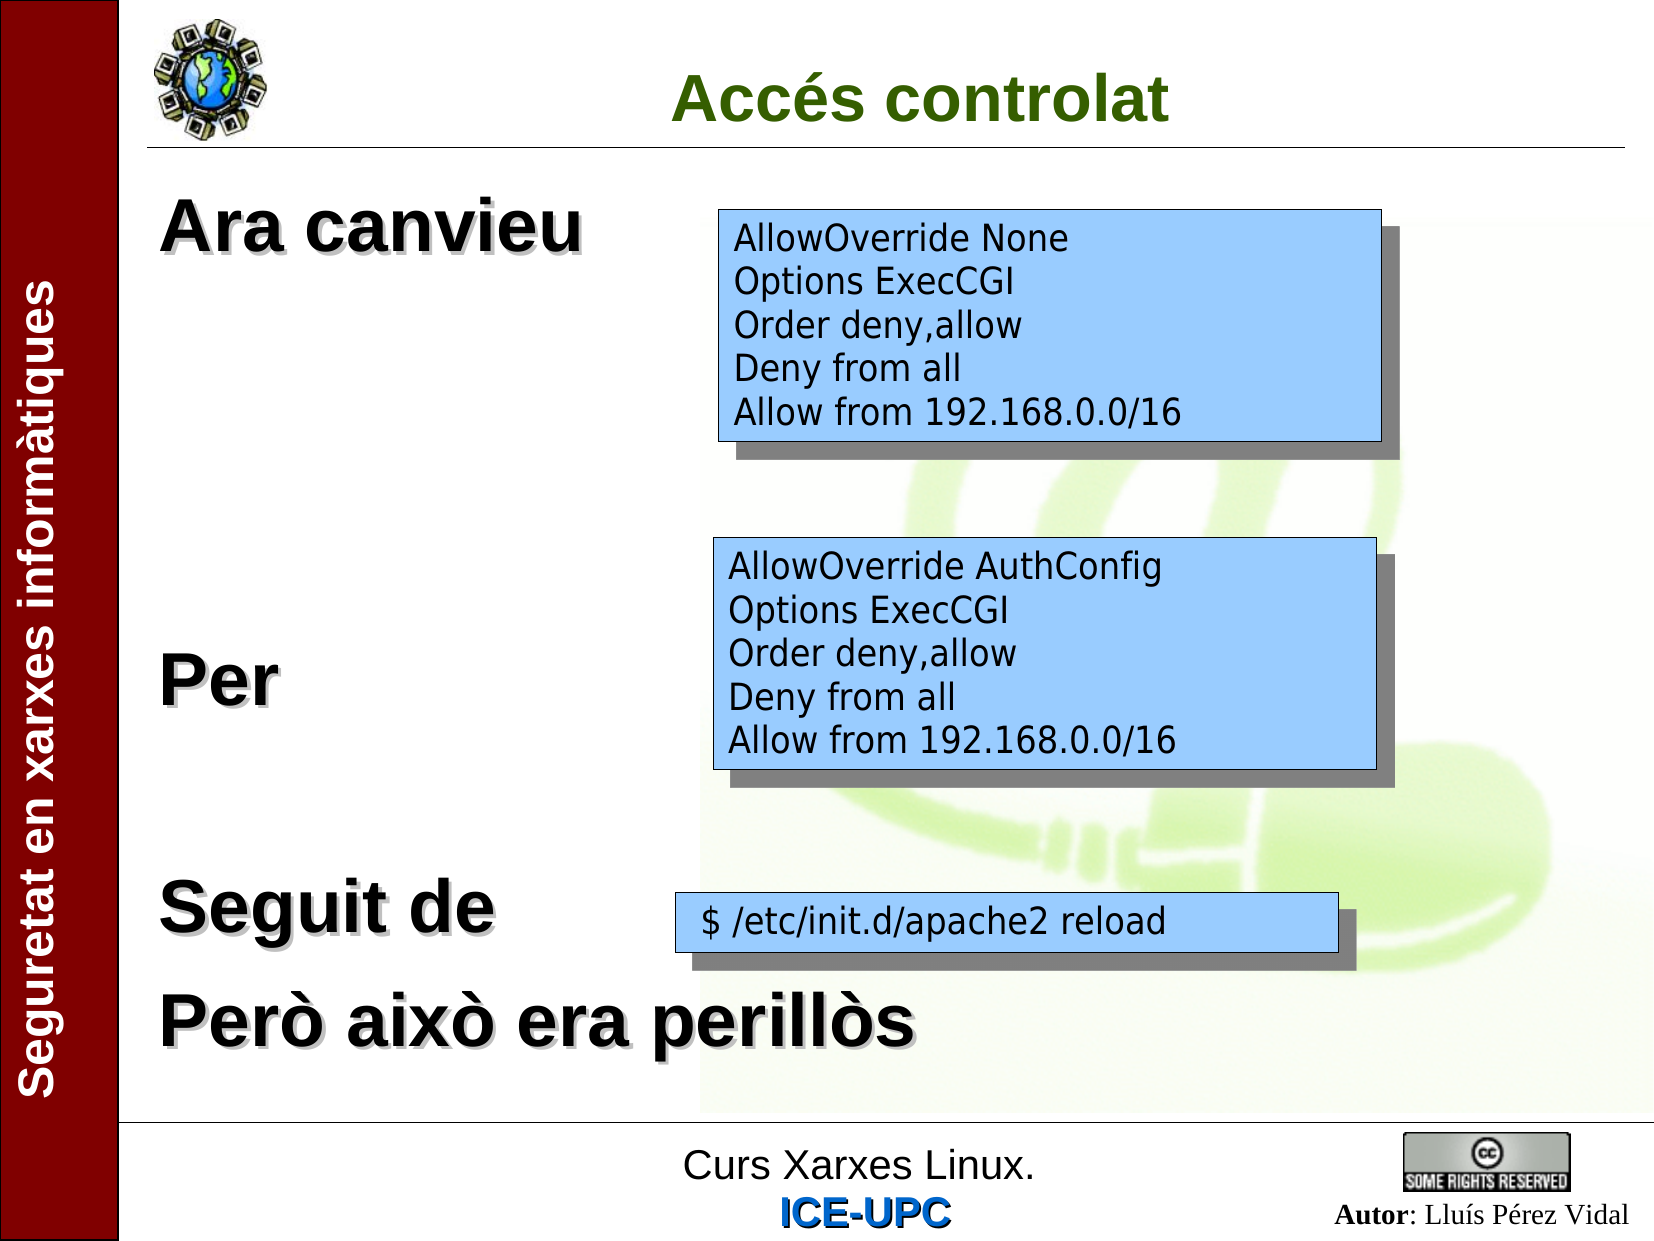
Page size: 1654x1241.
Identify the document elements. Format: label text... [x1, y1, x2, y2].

text_box AllowOverride None Options ExecCGI Order deny,allow Deny from all Allow from 192.168.0.0/16 [718, 209, 1382, 442]
picture [700, 217, 1654, 1113]
text_box $ /etc/init.d/apache2 reload [675, 892, 1339, 953]
picture [1403, 1132, 1571, 1192]
picture [154, 19, 268, 49]
title Accés controlat [129, 49, 1619, 148]
list Ara canvieu Per Seguit de Però això era perillòs [158, 183, 1631, 1089]
text_box AllowOverride AuthConfig Options ExecCGI Order deny,allow Deny from all Allow from 192.168.0.0/16 [713, 537, 1377, 770]
